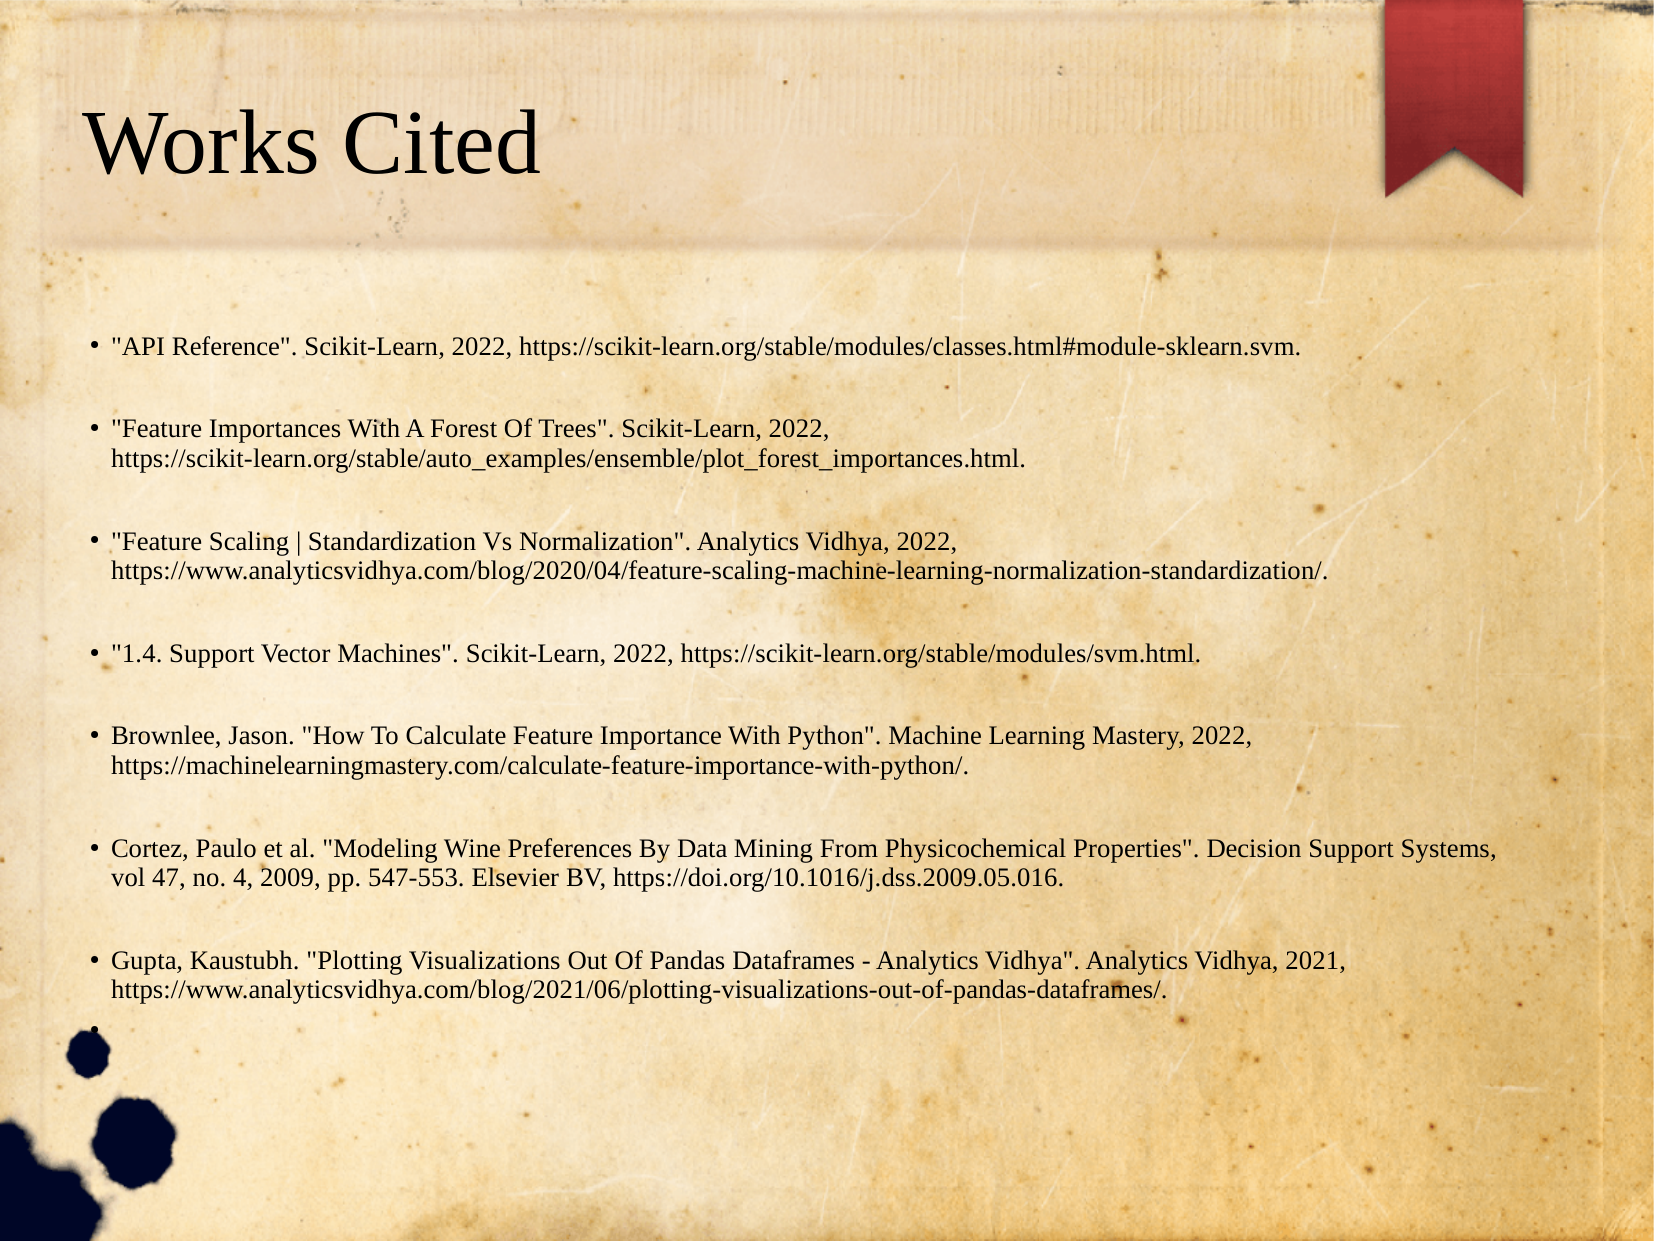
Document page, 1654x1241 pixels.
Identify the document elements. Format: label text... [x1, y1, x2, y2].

list "API Reference". Scikit-Learn, 2022, https://scikit-learn.org/stable/modules/classes.html#module-sklearn.svm. "Feature Importances With A Forest Of Trees". Scikit-Learn, 2022, https://scikit-learn.org/stable/auto_examples/ensemble/plot_forest_importances.html. "Feature Scaling | Standardization Vs Normalization". Analytics Vidhya, 2022, https://www.analyticsvidhya.com/blog/2020/04/feature-scaling-machine-learning-normalization-standardization/. "1.4. Support Vector Machines". Scikit-Learn, 2022, https://scikit-learn.org/stable/modules/svm.html. Brownlee, Jason. "How To Calculate Feature Importance With Python". Machine Learning Mastery, 2022, https://machinelearningmastery.com/calculate-feature-importance-with-python/. Cortez, Paulo et al. "Modeling Wine Preferences By Data Mining From Physicochemical Properties". Decision Support Systems, vol 47, no. 4, 2009, pp. 547-553. Elsevier BV, https://doi.org/10.1016/j.dss.2009.05.016. Gupta, Kaustubh. "Plotting Visualizations Out Of Pandas Dataframes - Analytics Vidhya". Analytics Vidhya, 2021, https://www.analyticsvidhya.com/blog/2021/06/plotting-visualizations-out-of-pandas-dataframes/. [82, 290, 1538, 1010]
picture [0, 0, 1654, 1241]
title Works Cited [82, 49, 1347, 237]
